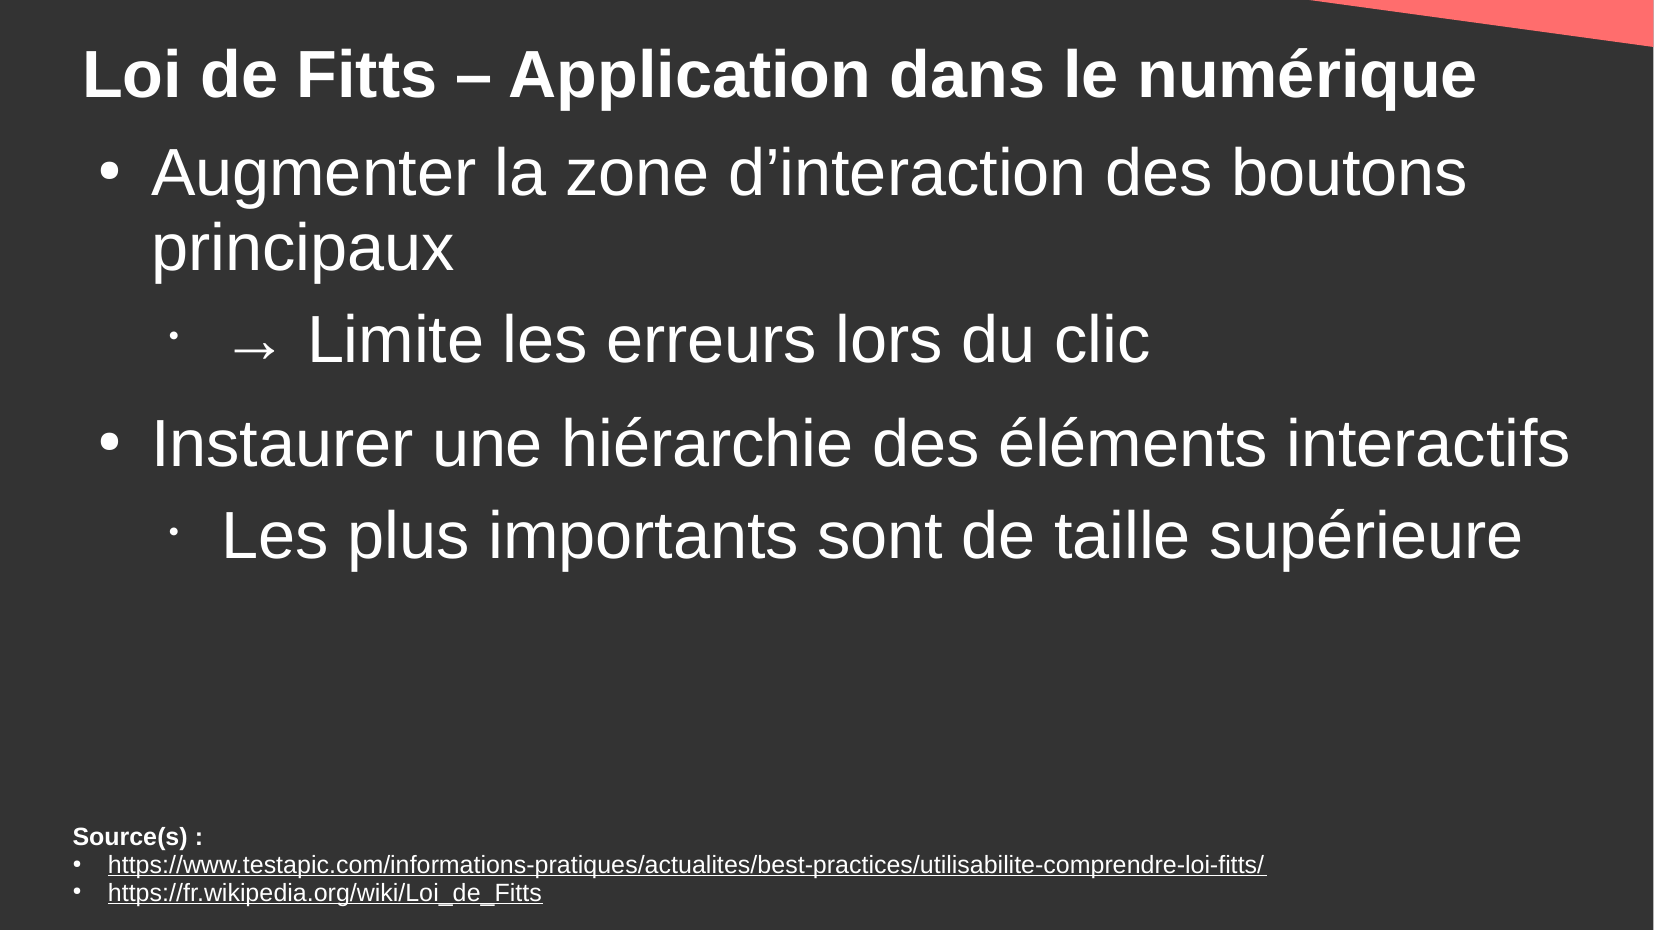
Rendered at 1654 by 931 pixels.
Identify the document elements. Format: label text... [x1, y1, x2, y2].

title Loi de Fitts – Application dans le numérique [82, 37, 1571, 114]
text_box [1309, 0, 1654, 48]
text_box Source(s) : https://www.testapic.com/informations-pratiques/actualites/best-practices/utilisabilite-comprendre-loi-fitts/ https://fr.wikipedia.org/wiki/Loi_de_Fitts [57, 815, 1543, 914]
list Augmenter la zone d’interaction des boutons principaux → Limite les erreurs lors du clic Instaurer une hiérarchie des éléments interactifs Les plus importants sont de taille supérieure [80, 134, 1620, 803]
